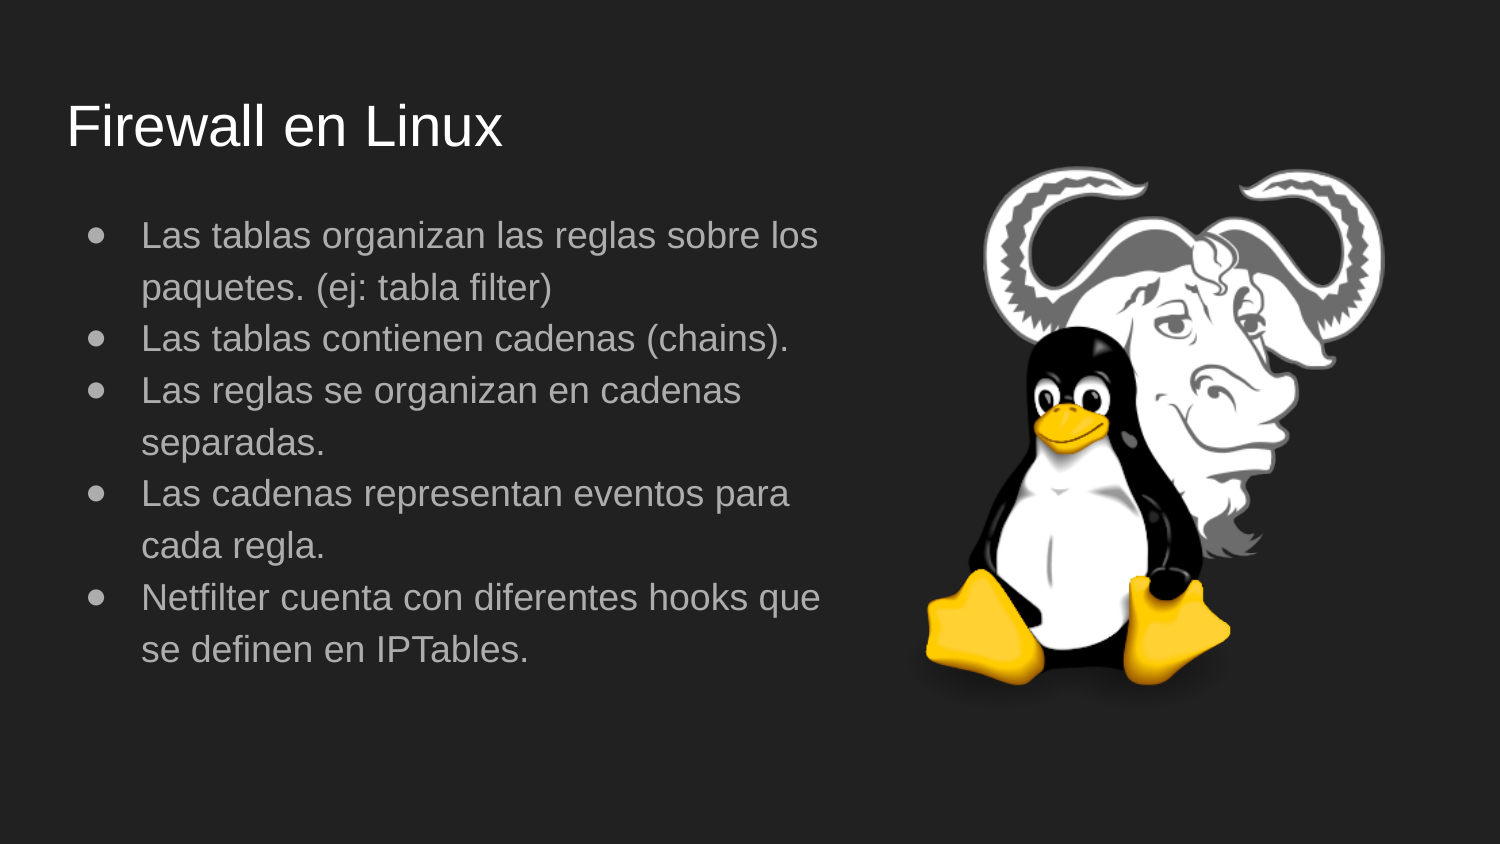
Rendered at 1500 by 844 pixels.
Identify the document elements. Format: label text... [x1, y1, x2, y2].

title Firewall en Linux [51, 72, 1449, 167]
picture [906, 166, 1385, 710]
list Las tablas organizan las reglas sobre los paquetes. (ej: tabla filter) Las tablas contienen cadenas (chains). Las reglas se organizan en cadenas separadas. Las cadenas representan eventos para cada regla. Netfilter cuenta con diferentes hooks que se definen en IPTables. [51, 189, 886, 750]
